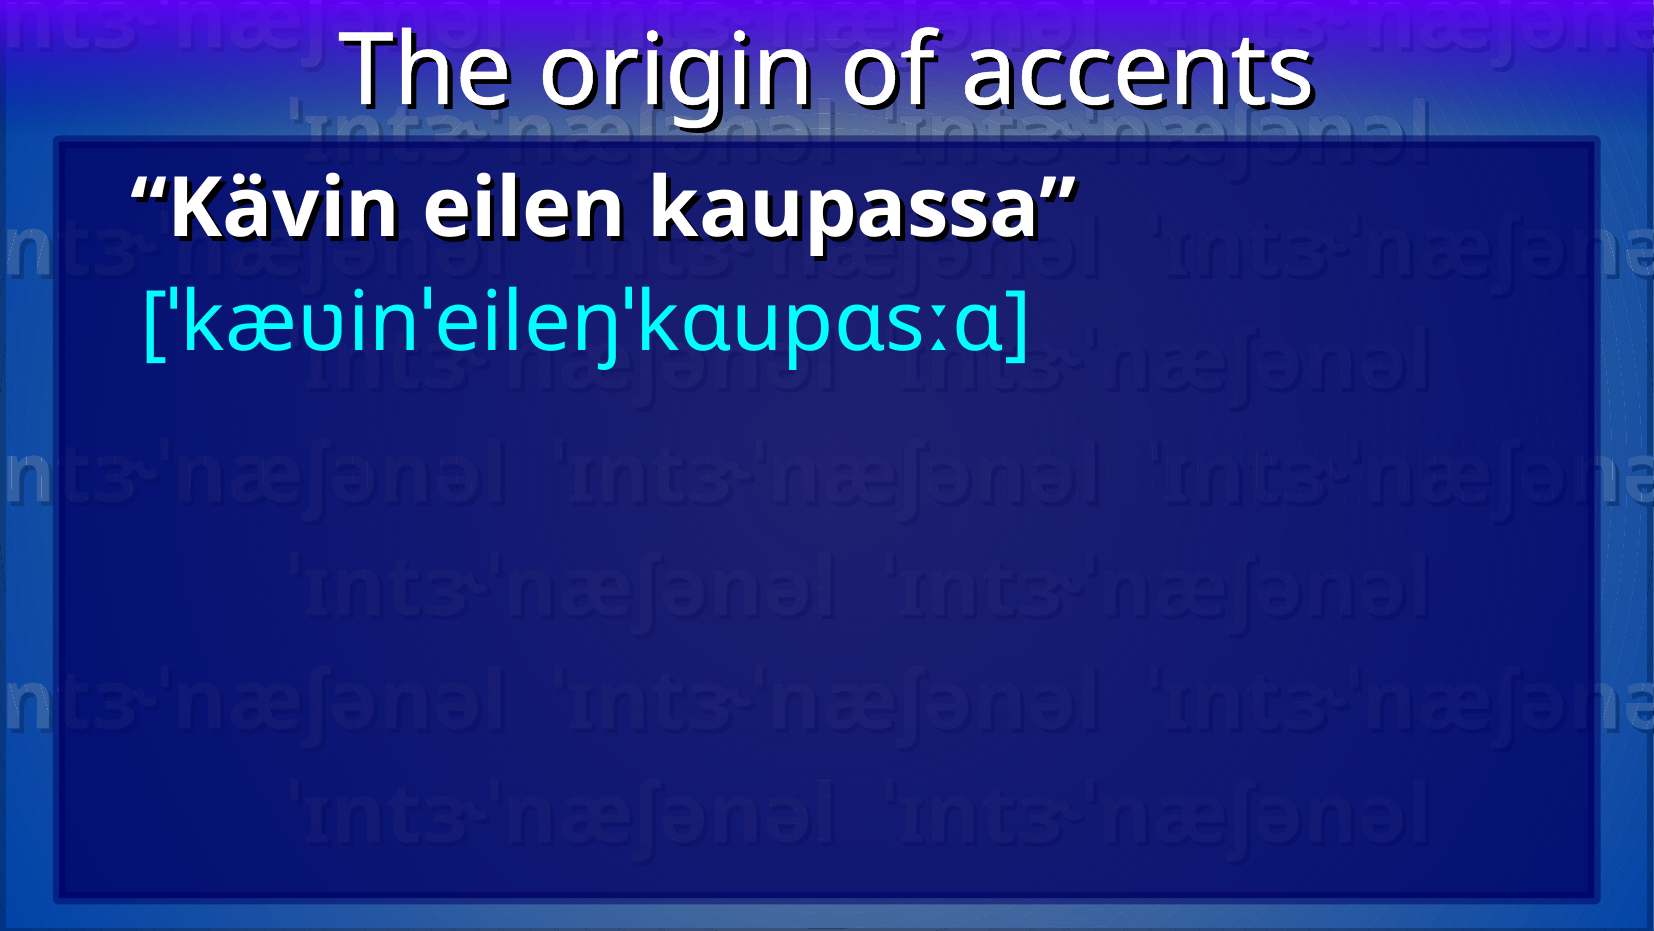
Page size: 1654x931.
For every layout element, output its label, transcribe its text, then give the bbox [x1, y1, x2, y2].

title The origin of accents [0, 0, 1654, 130]
text_box “Kävin eilen kaupassa” [ˈkæʋinˈeileŋˈkɑupɑsːɑ] [59, 141, 1595, 899]
text_box [0, 130, 1654, 931]
